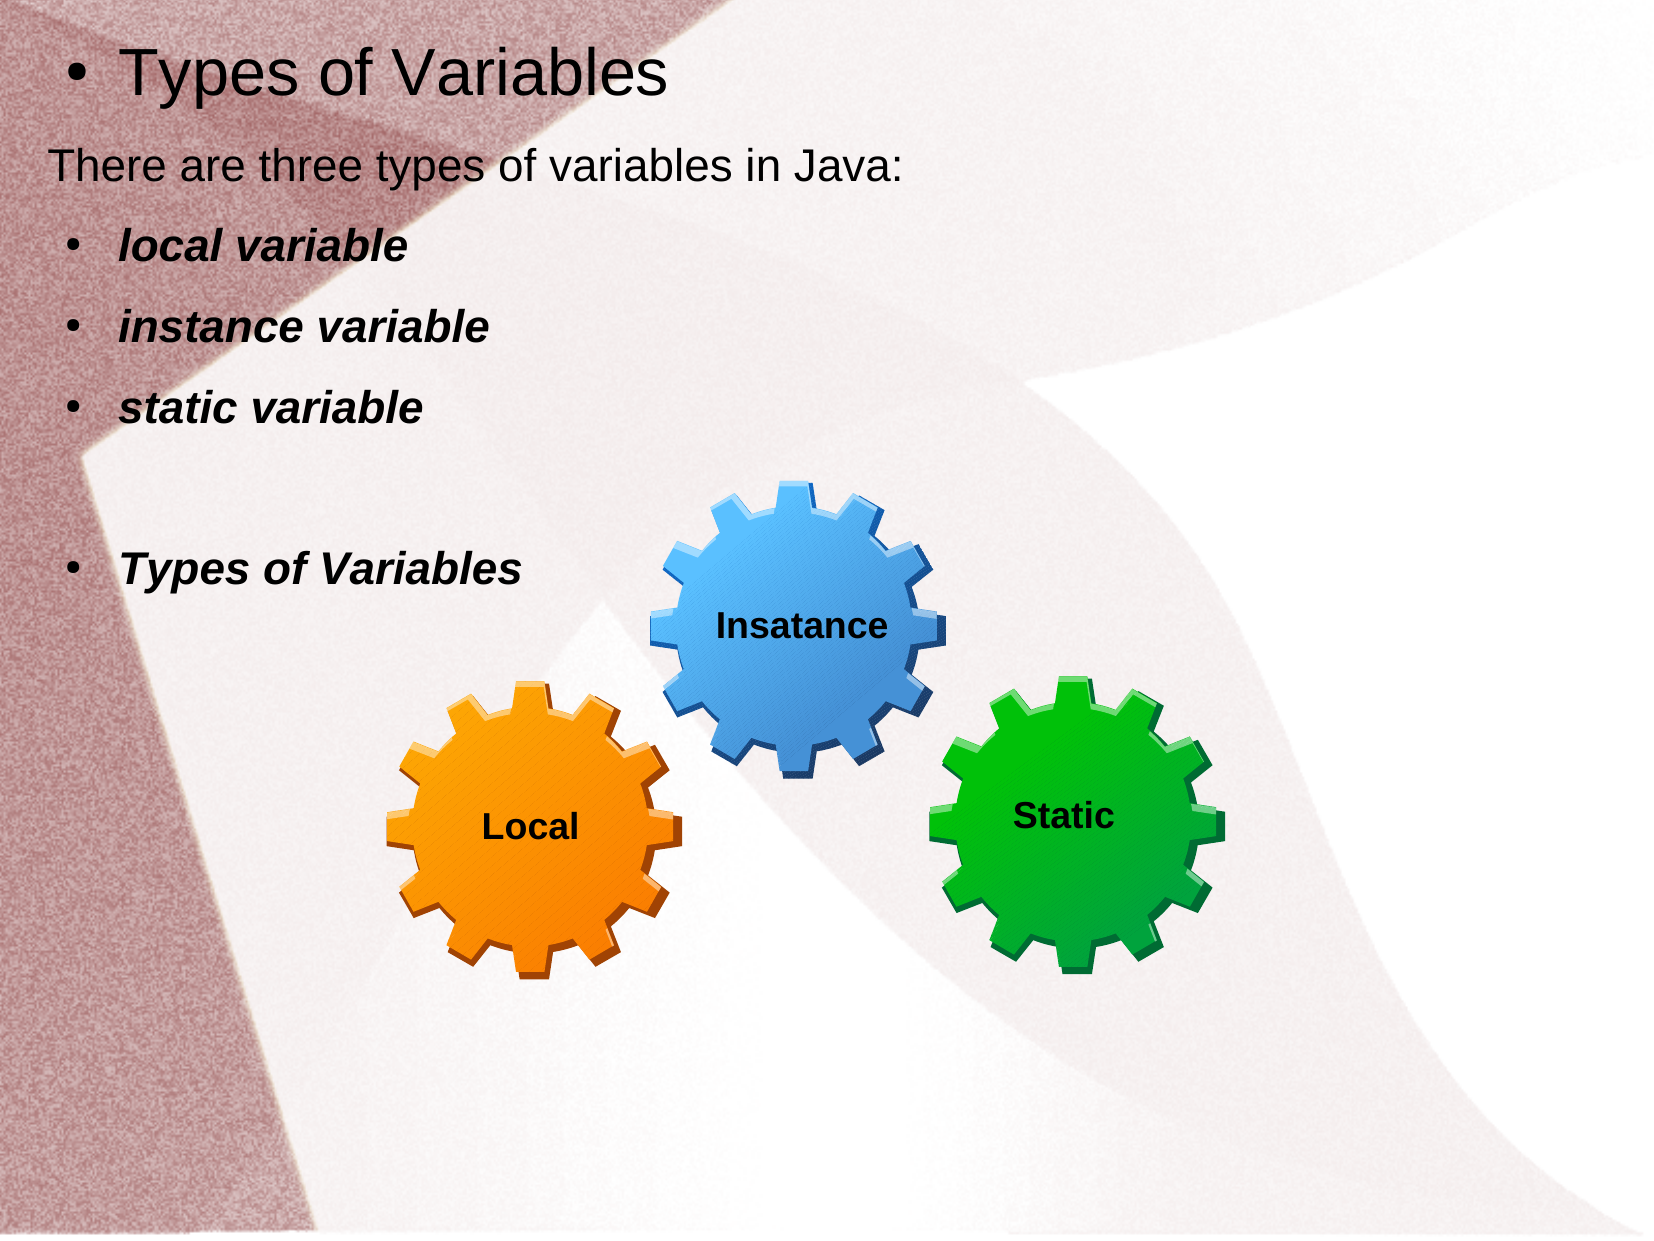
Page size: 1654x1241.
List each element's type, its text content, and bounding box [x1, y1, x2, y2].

picture [0, 0, 1654, 1241]
list Types of Variables There are three types of variables in Java: local variable instance variable static variable Types of Variables [47, 35, 1601, 1205]
